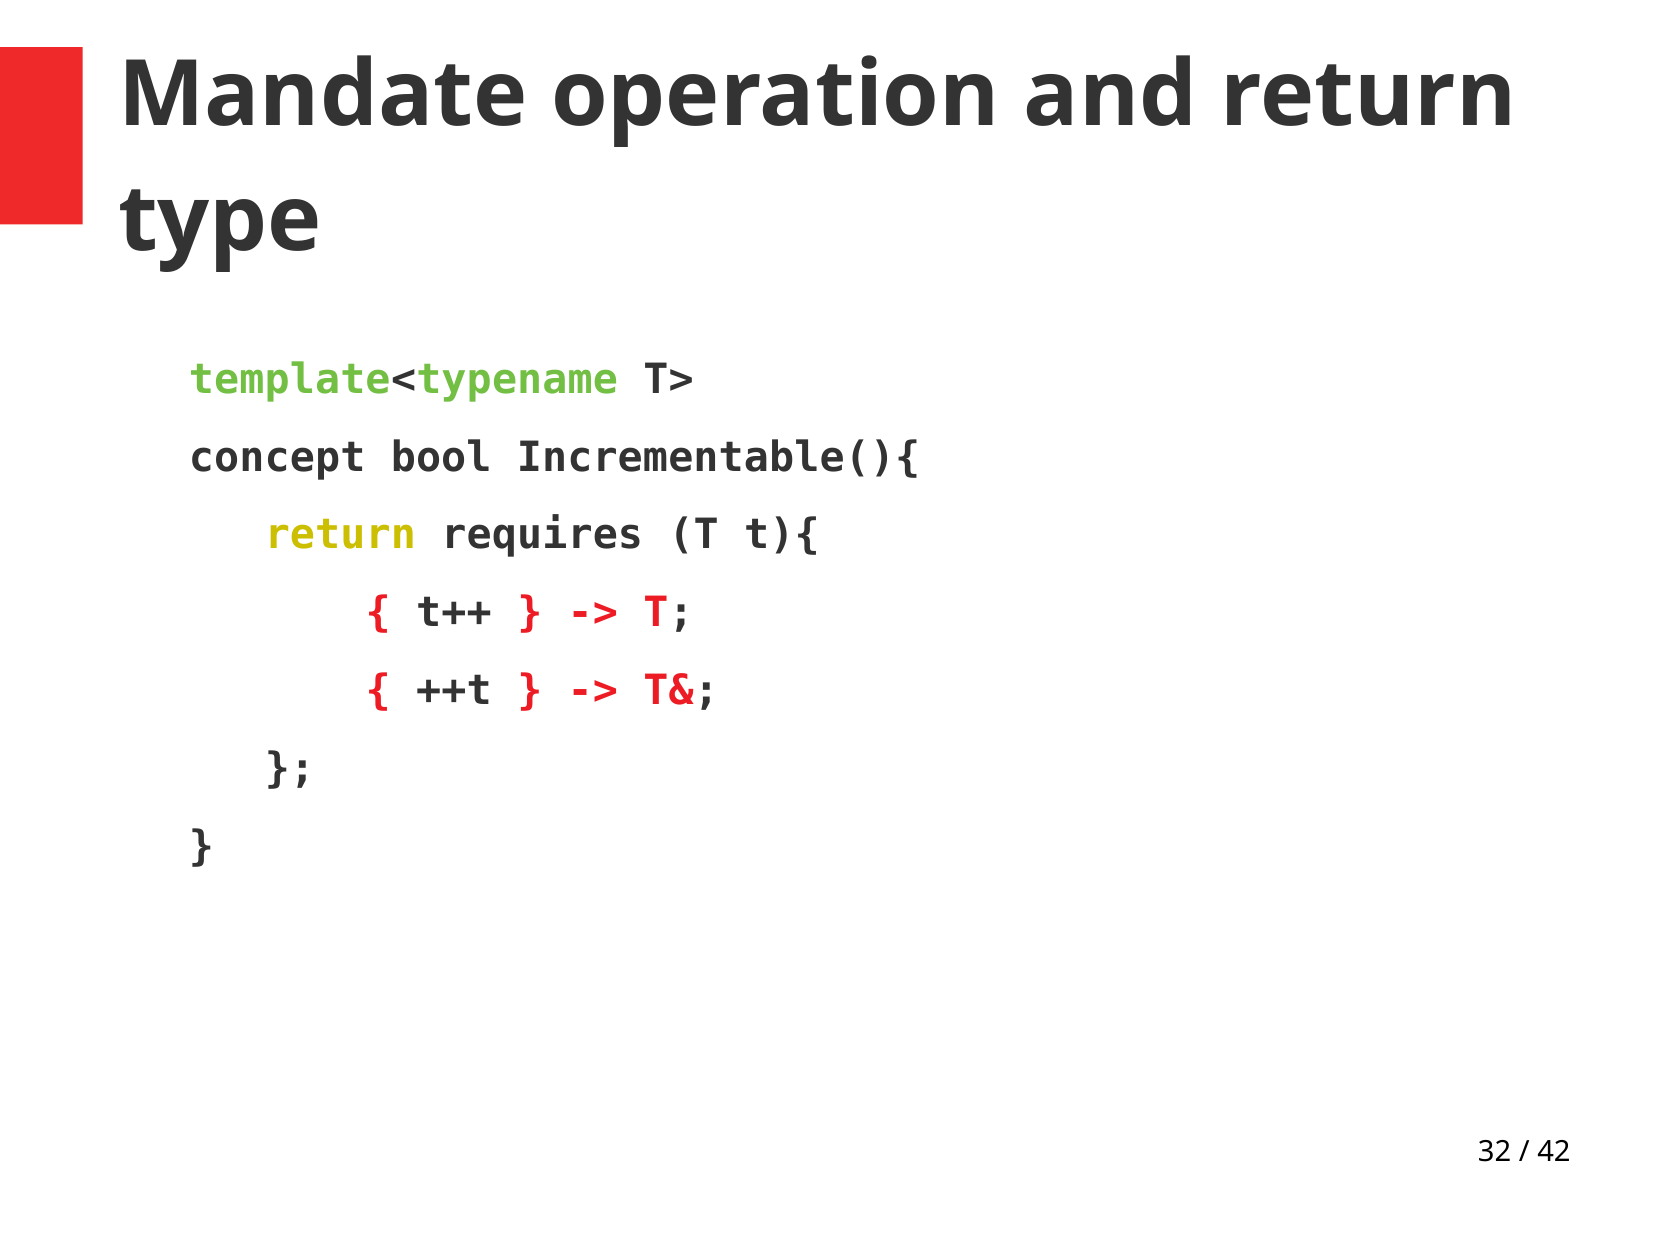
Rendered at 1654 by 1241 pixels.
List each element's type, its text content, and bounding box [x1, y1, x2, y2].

title Mandate operation and return type [118, 45, 1571, 260]
list template<typename T> concept bool Incrementable(){ return requires (T t){ { t++ } -> T; { ++t } -> T&; }; } [118, 354, 1536, 1074]
